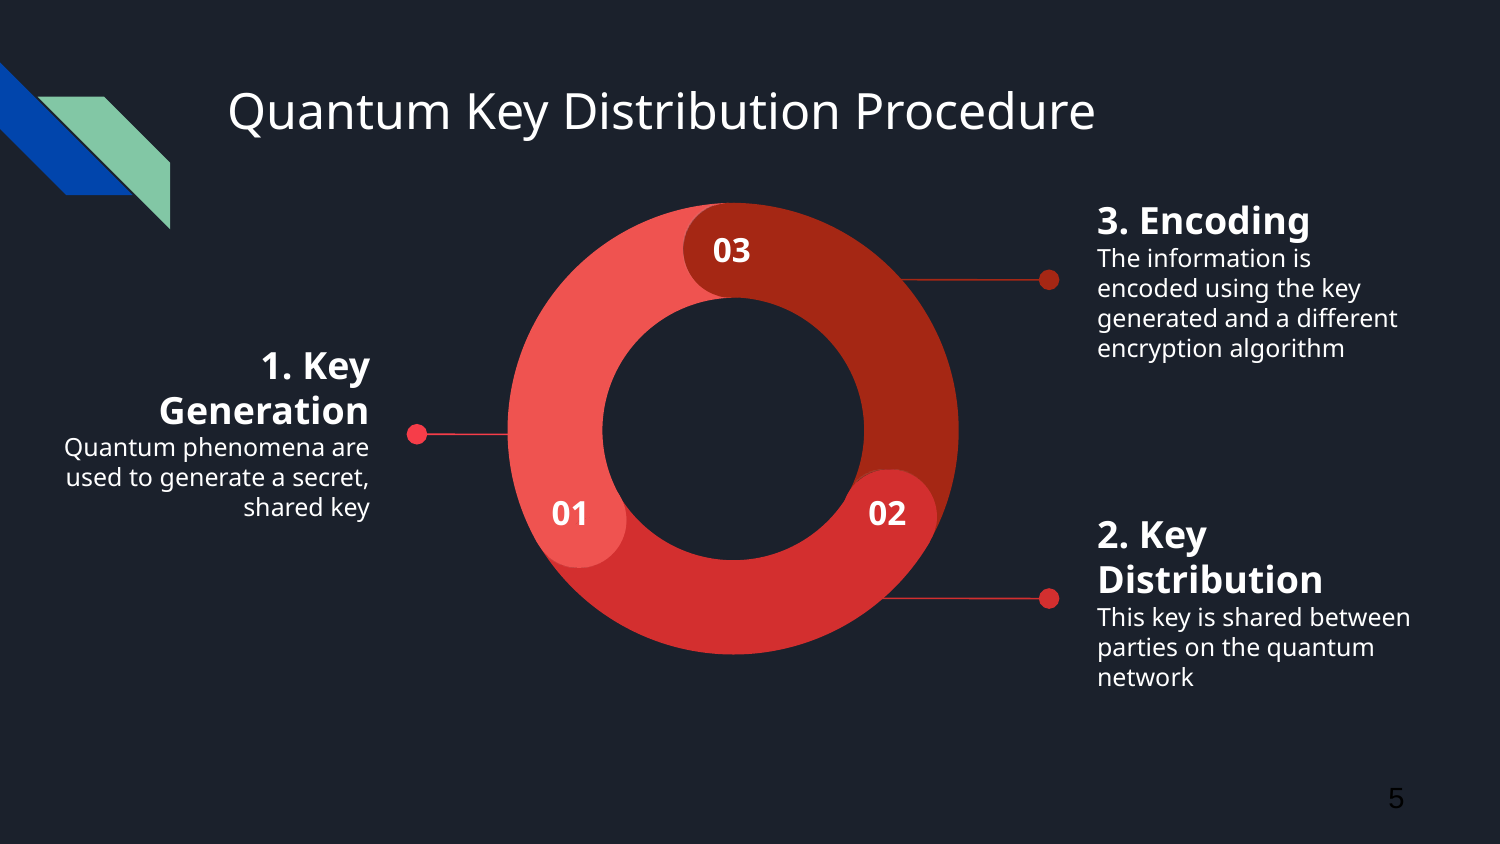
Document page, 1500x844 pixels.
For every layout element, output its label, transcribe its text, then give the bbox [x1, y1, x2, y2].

text_box 3. Encoding The information is encoded using the key generated and a different encryption algorithm [1082, 173, 1431, 386]
text_box 2. Key Distribution This key is shared between parties on the quantum network [1082, 495, 1431, 708]
text_box 03 [718, 242, 725, 258]
text_box 1. Key Generation Quantum phenomena are used to generate a secret, shared key [36, 325, 385, 538]
text_box 01 [533, 477, 617, 522]
slide_number <number> [1373, 764, 1464, 830]
text_box 02 [874, 505, 881, 521]
text_box 02 [849, 477, 934, 522]
text_box 03 [694, 214, 778, 259]
title Quantum Key Distribution Procedure [212, 64, 1368, 215]
text_box 01 [557, 505, 564, 521]
text_box [507, 202, 959, 655]
